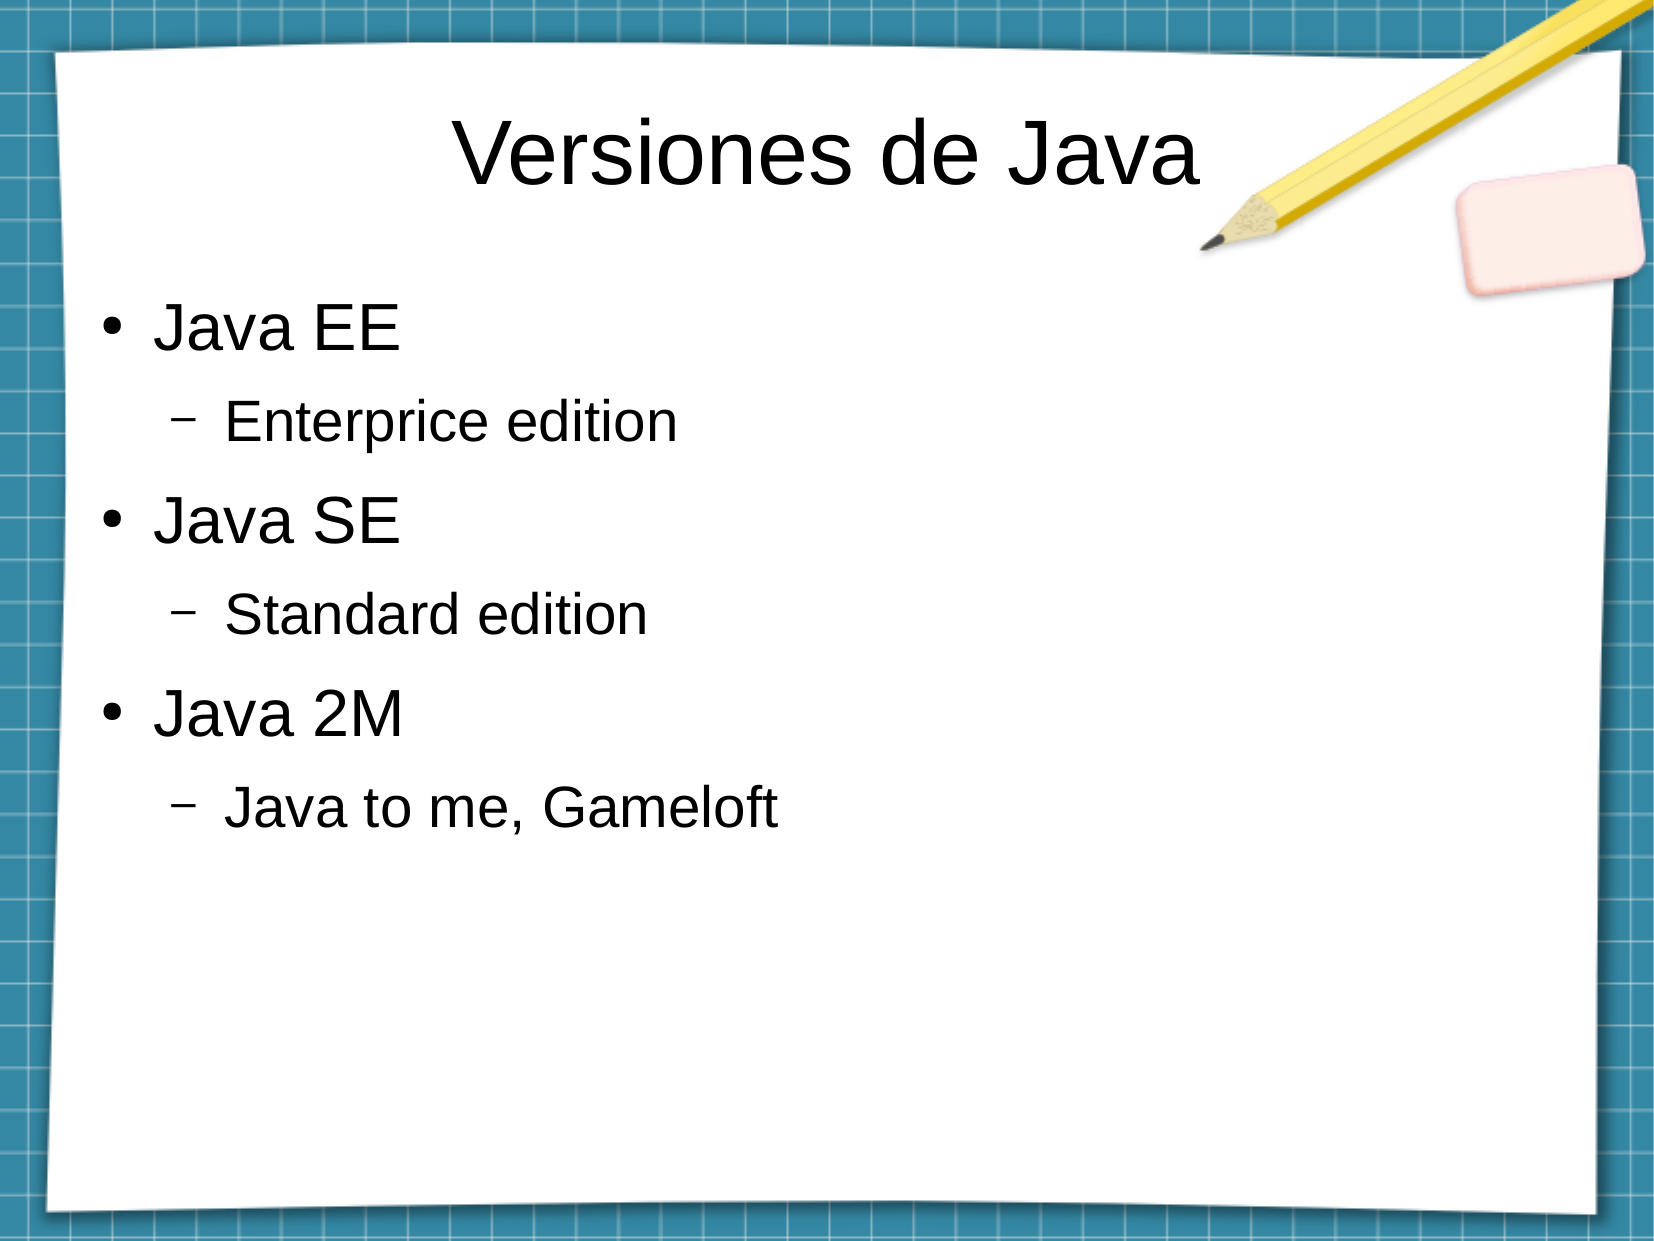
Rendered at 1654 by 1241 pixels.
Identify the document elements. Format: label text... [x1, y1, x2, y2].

list Java EE Enterprice edition Java SE Standard edition Java 2M Java to me, Gameloft [82, 290, 1571, 1010]
picture [0, 0, 1654, 1241]
title Versiones de Java [82, 49, 1571, 257]
